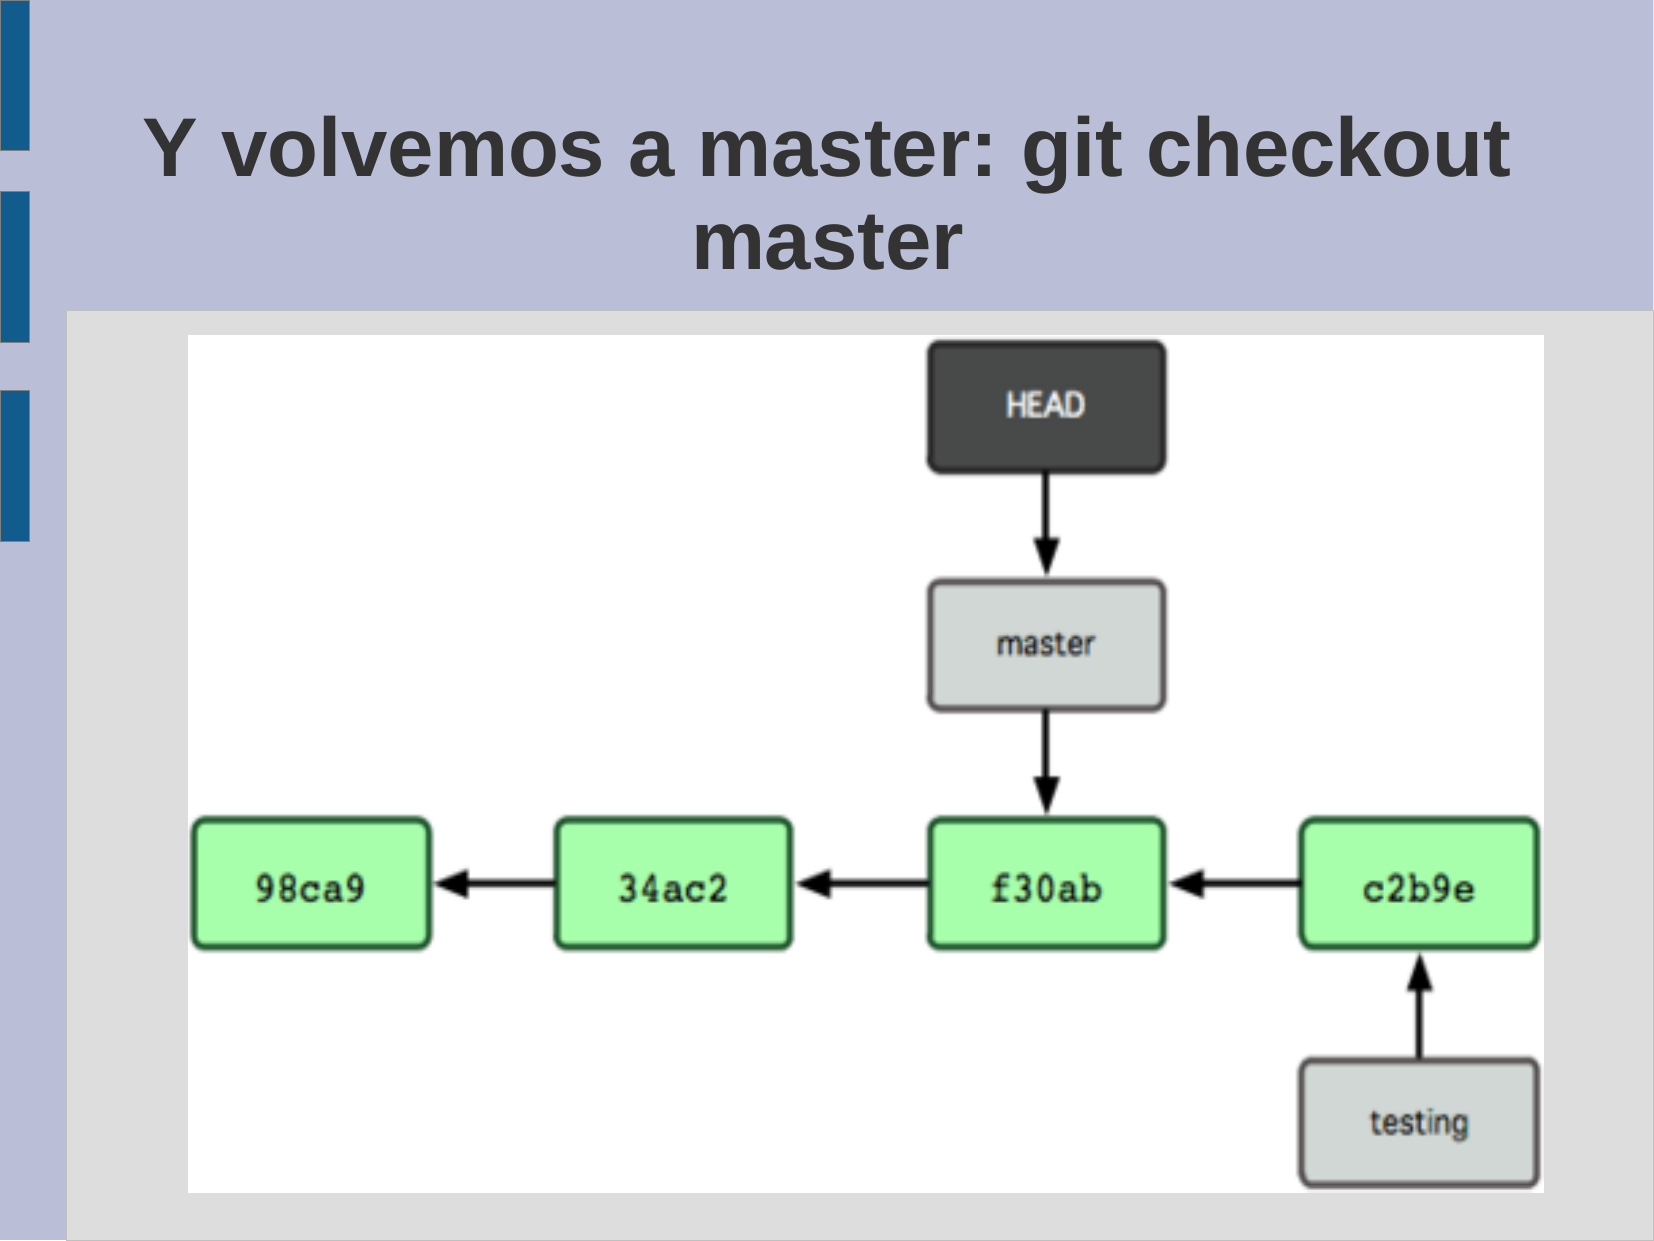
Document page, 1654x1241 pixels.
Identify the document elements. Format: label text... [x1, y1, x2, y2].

title Y volvemos a master: git checkout master [121, 91, 1534, 299]
picture [188, 335, 1544, 1193]
